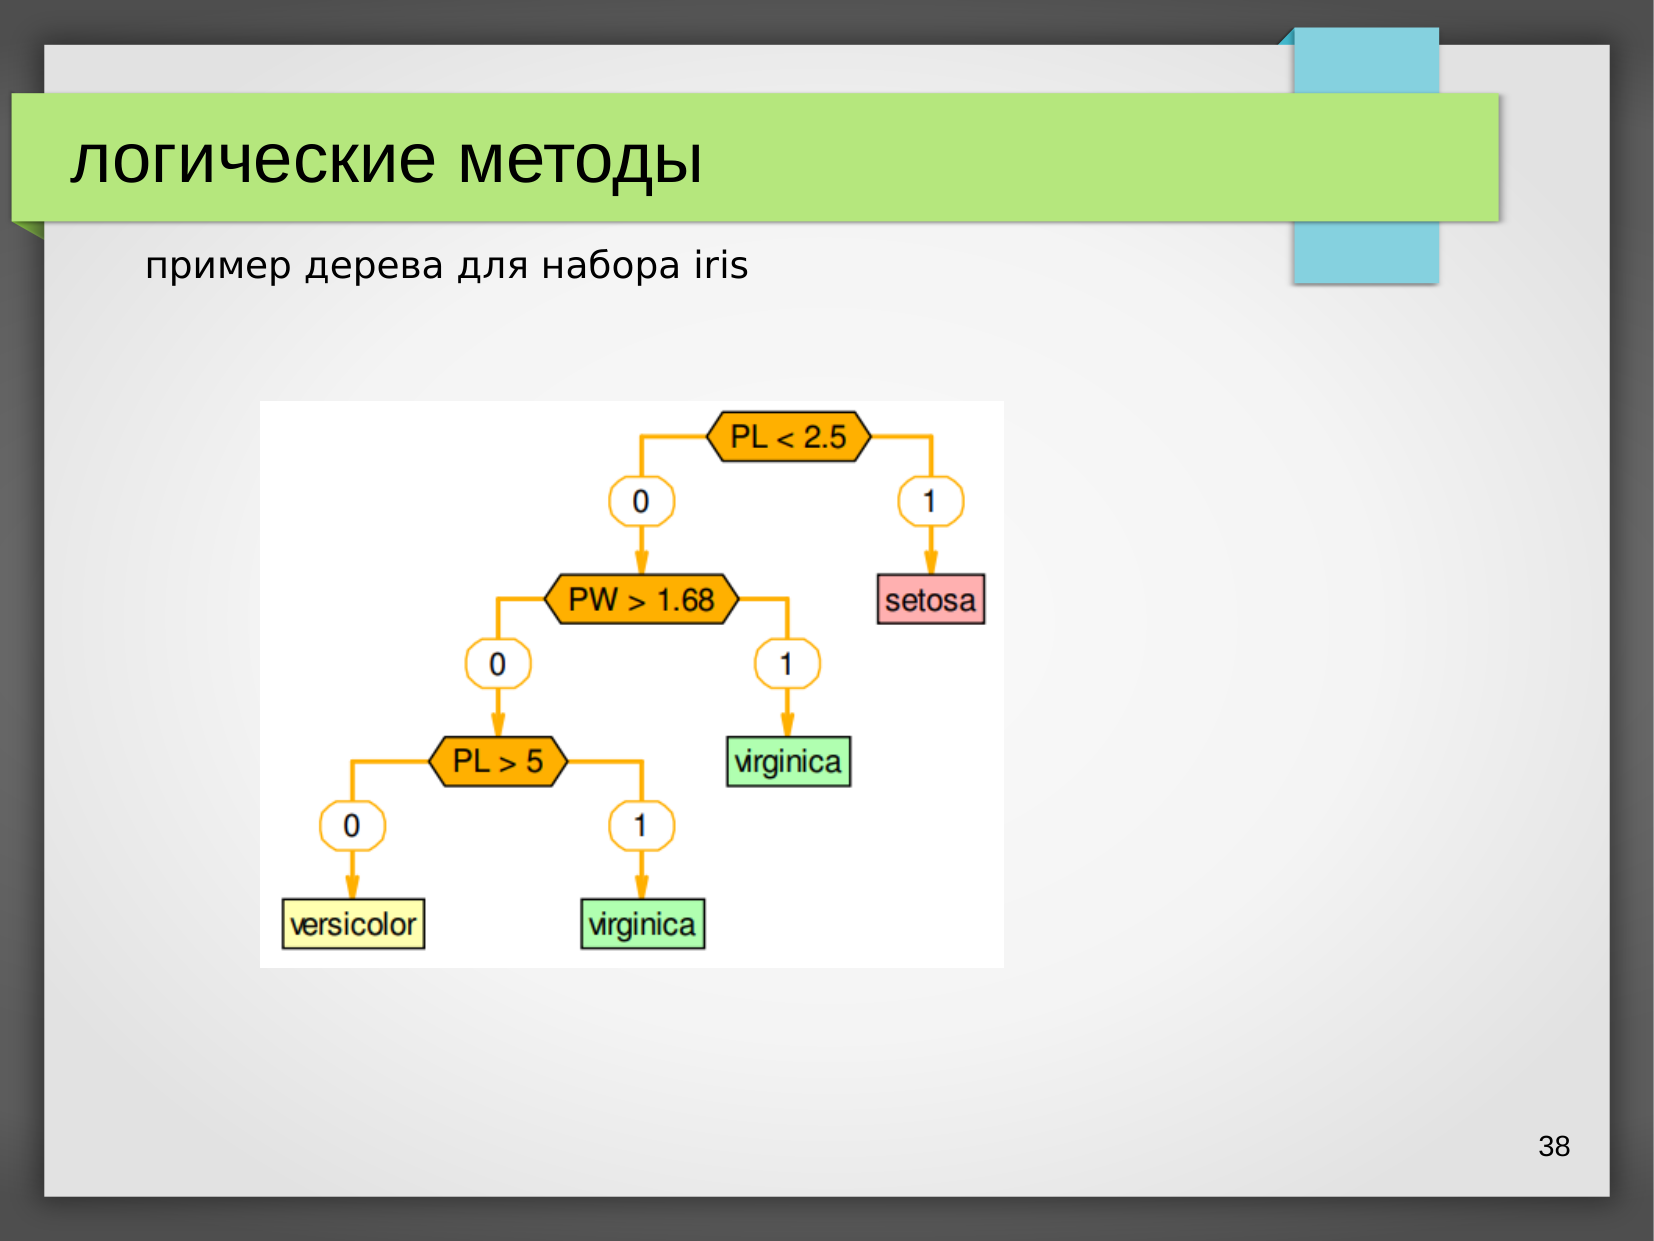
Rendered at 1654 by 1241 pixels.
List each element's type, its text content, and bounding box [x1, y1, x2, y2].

title логические методы [70, 118, 1205, 199]
picture [0, 0, 1654, 1241]
text_box пример дерева для набора iris [129, 236, 780, 308]
